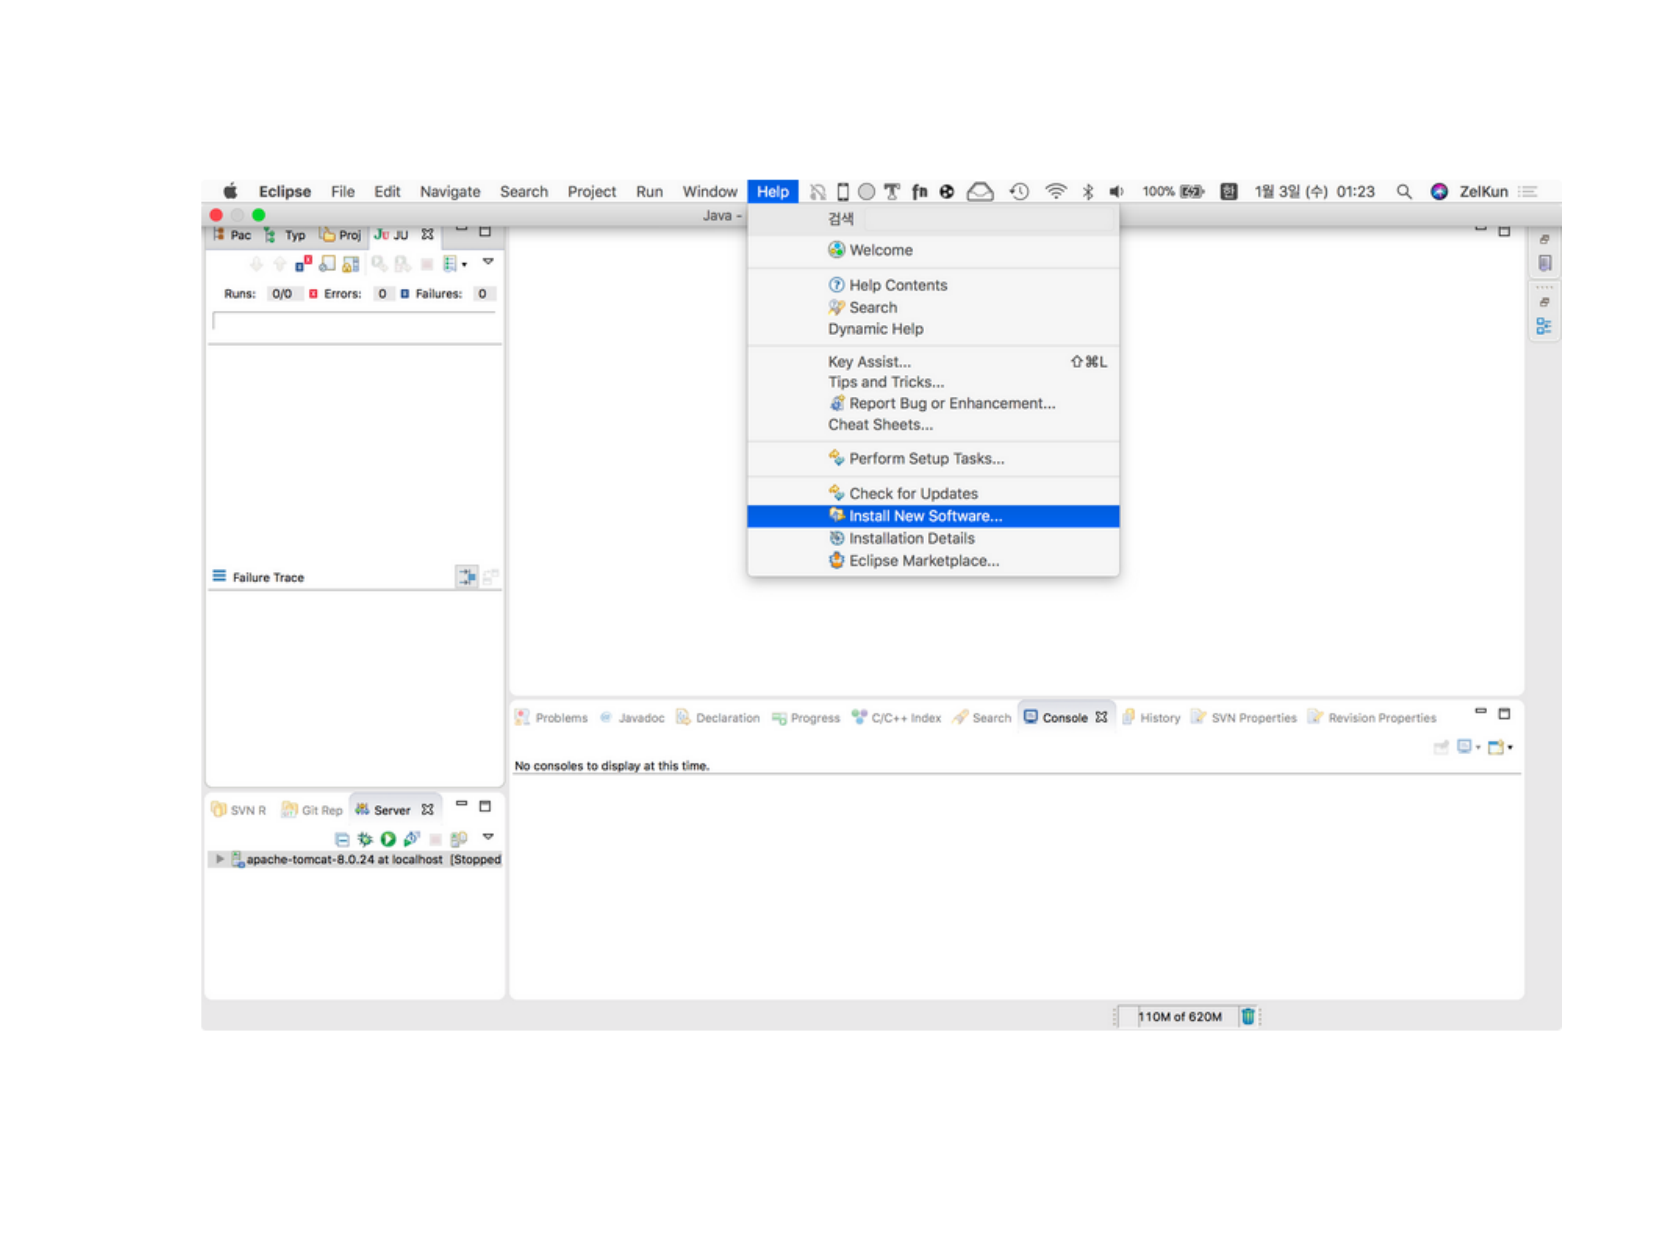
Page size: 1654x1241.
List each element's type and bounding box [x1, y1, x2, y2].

picture [200, 177, 1562, 1034]
